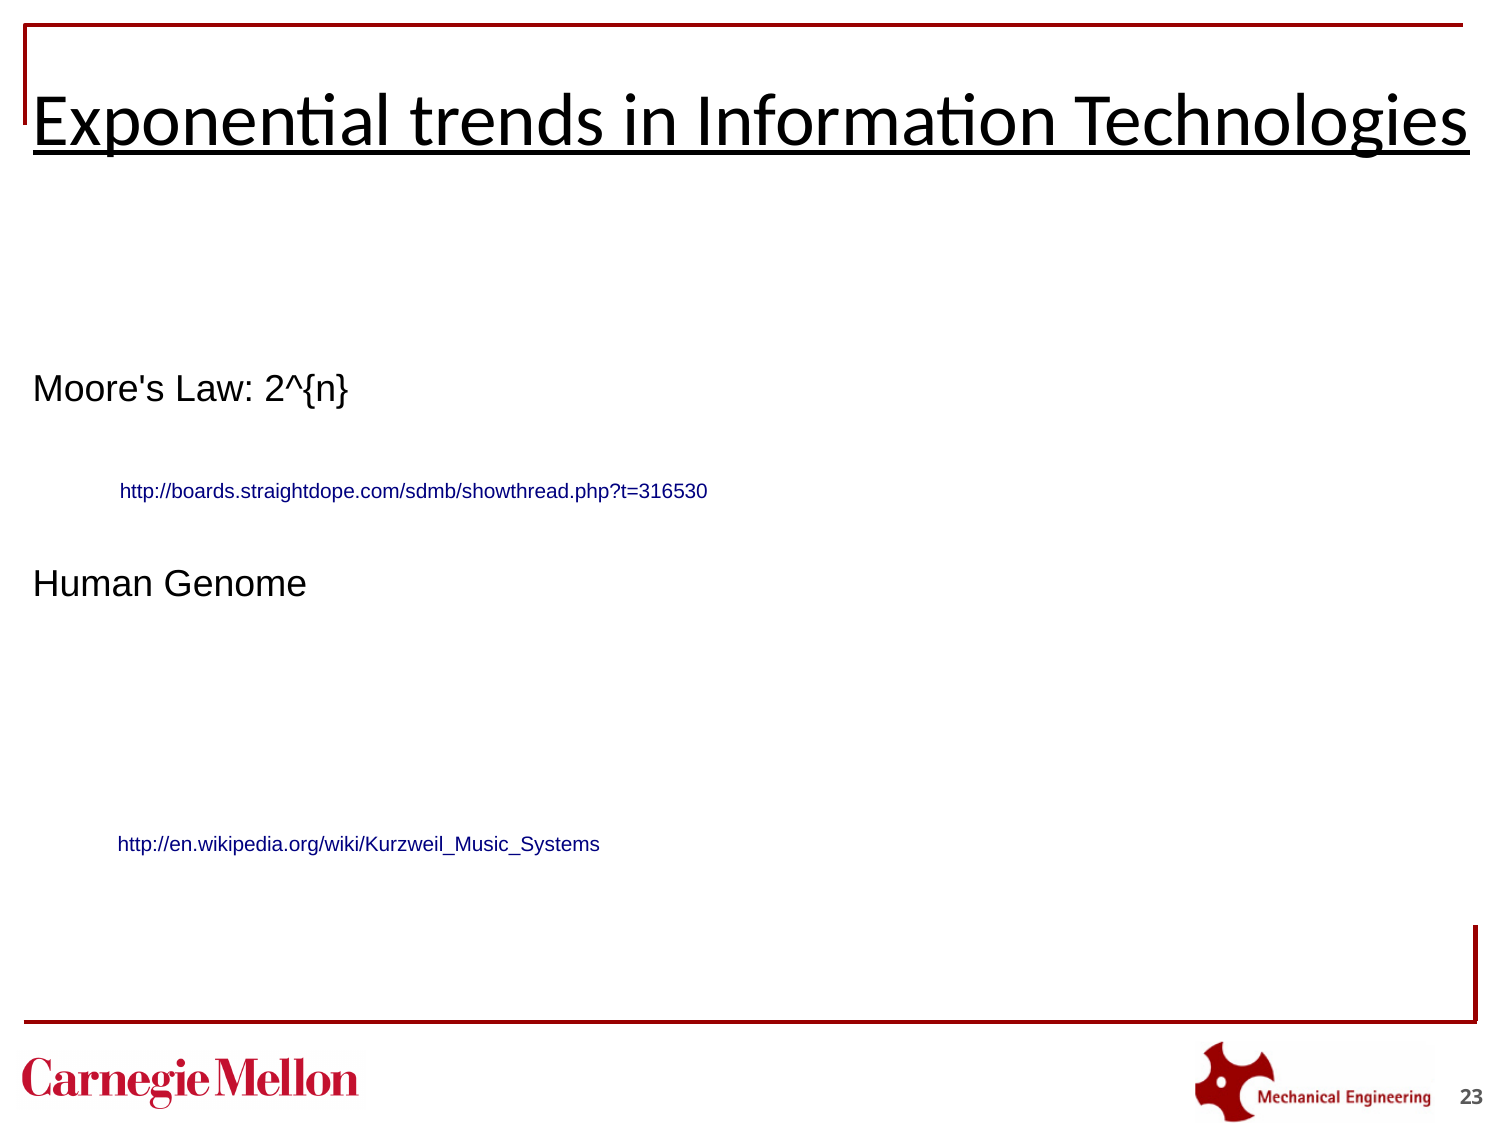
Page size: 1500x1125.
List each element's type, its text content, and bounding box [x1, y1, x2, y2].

text_box Human Genome [18, 551, 1171, 612]
picture [16, 1050, 366, 1110]
text_box http://en.wikipedia.org/wiki/Kurzweil_Music_Systems [102, 823, 616, 863]
text_box http://boards.straightdope.com/sdmb/showthread.php?t=316530 [105, 470, 723, 511]
title Exponential trends in Information Technologies [17, 21, 1500, 209]
text_box Moore's Law: 2^{n} [17, 356, 1171, 417]
picture [1192, 1034, 1438, 1125]
